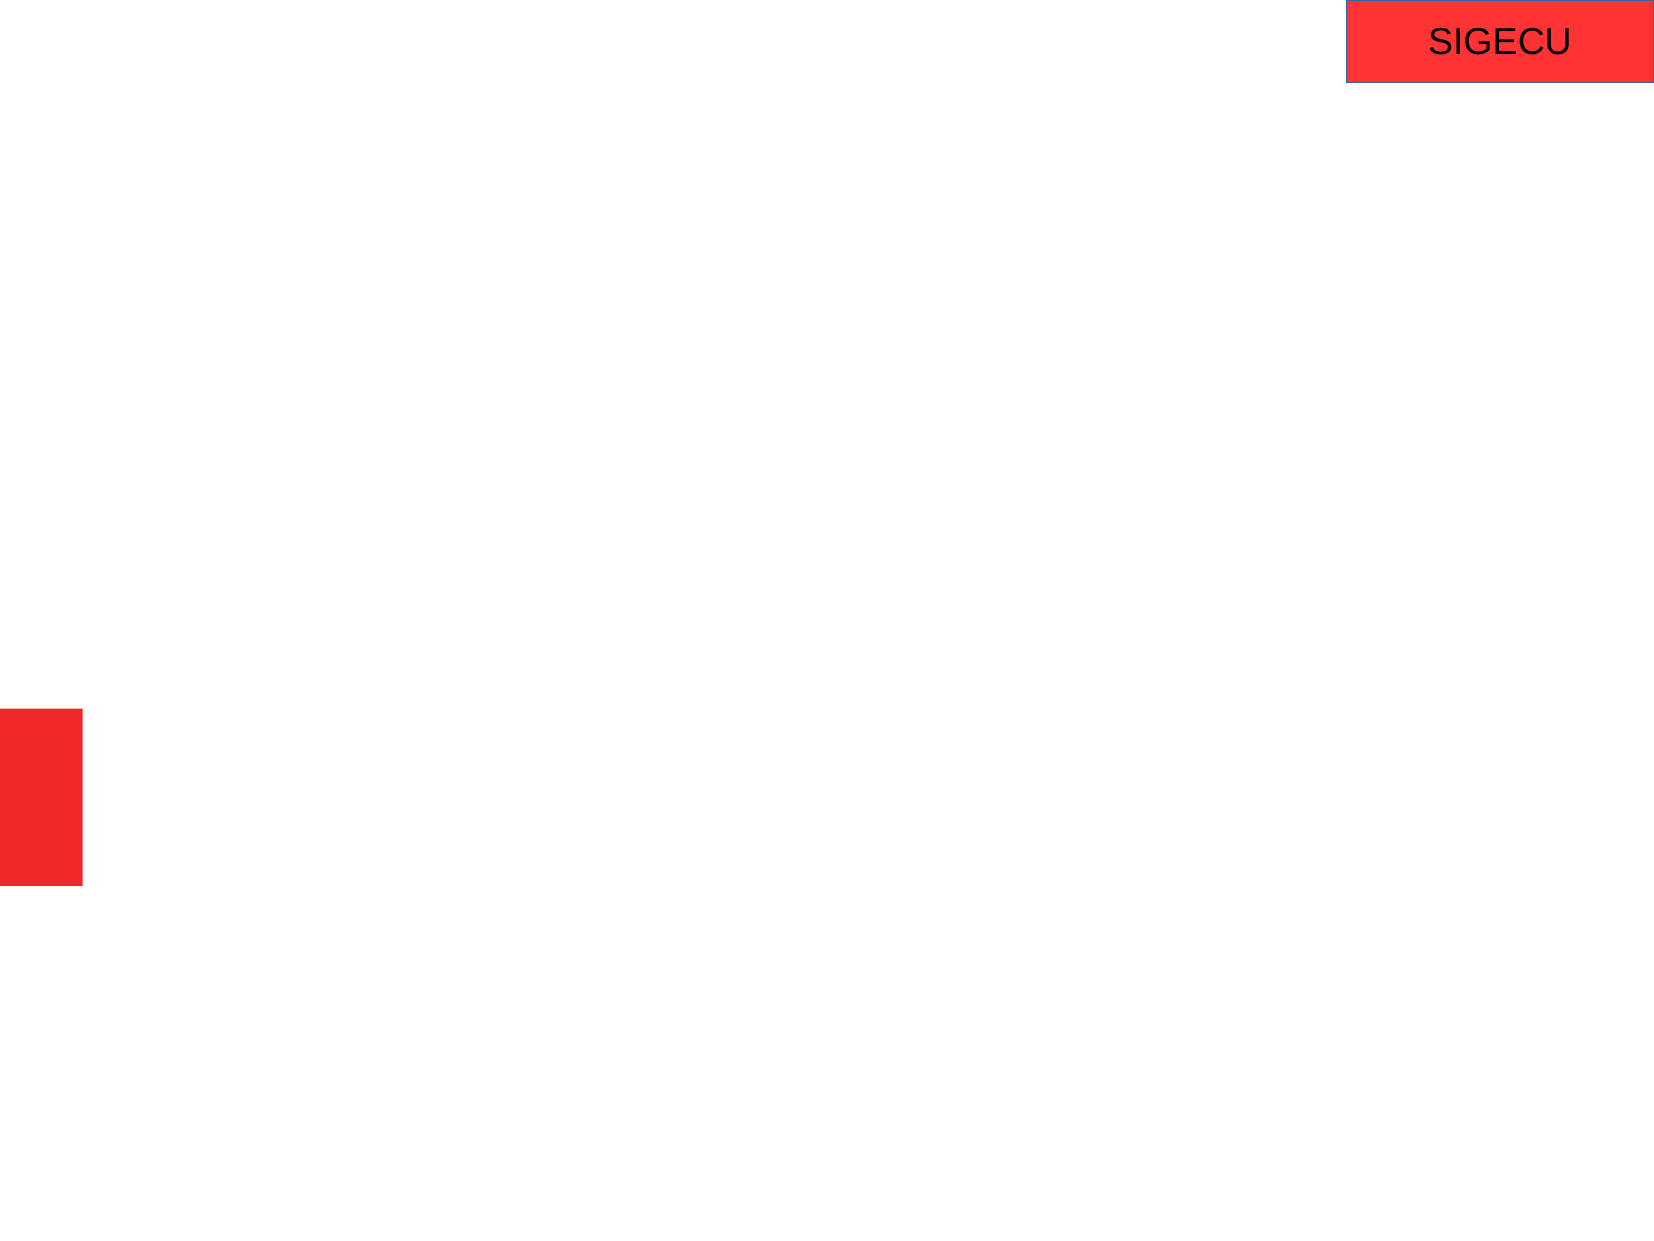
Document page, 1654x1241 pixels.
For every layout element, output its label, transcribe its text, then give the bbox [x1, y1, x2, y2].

text_box SIGECU [1346, 0, 1654, 83]
